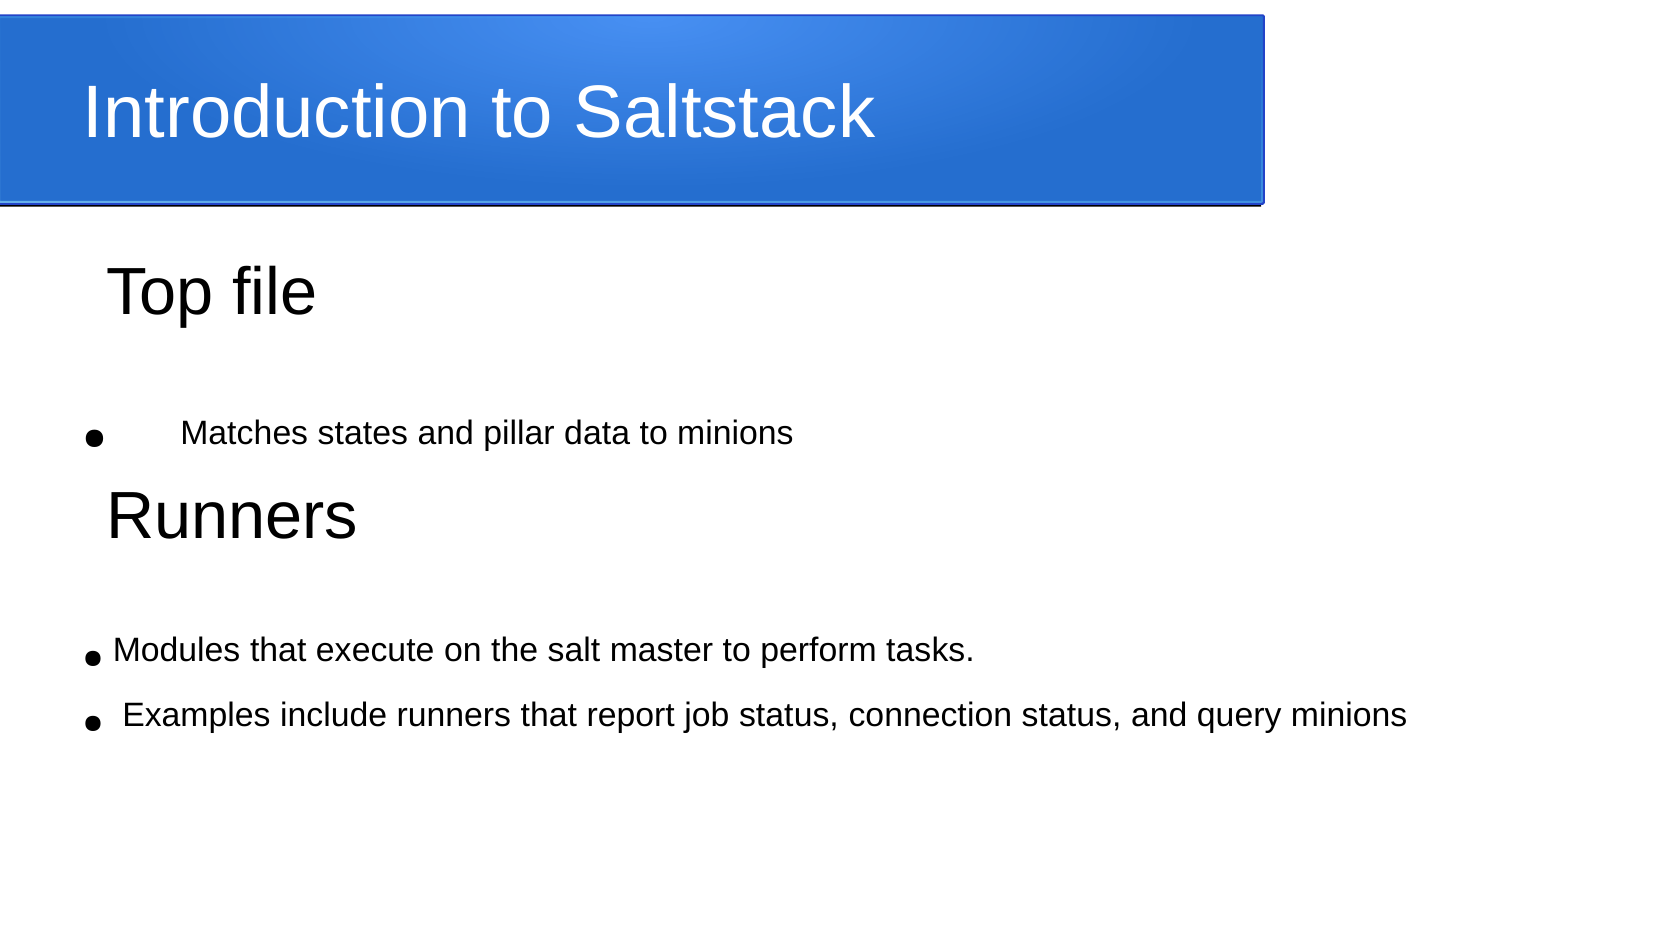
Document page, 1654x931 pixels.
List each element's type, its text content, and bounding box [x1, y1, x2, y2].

subtitle Top file Matches states and pillar data to minions Runners Modules that execute on the salt master to perform tasks. Examples include runners that report job status, connection status, and query minions [82, 253, 1571, 794]
title Introduction to Saltstack [82, 35, 1235, 189]
